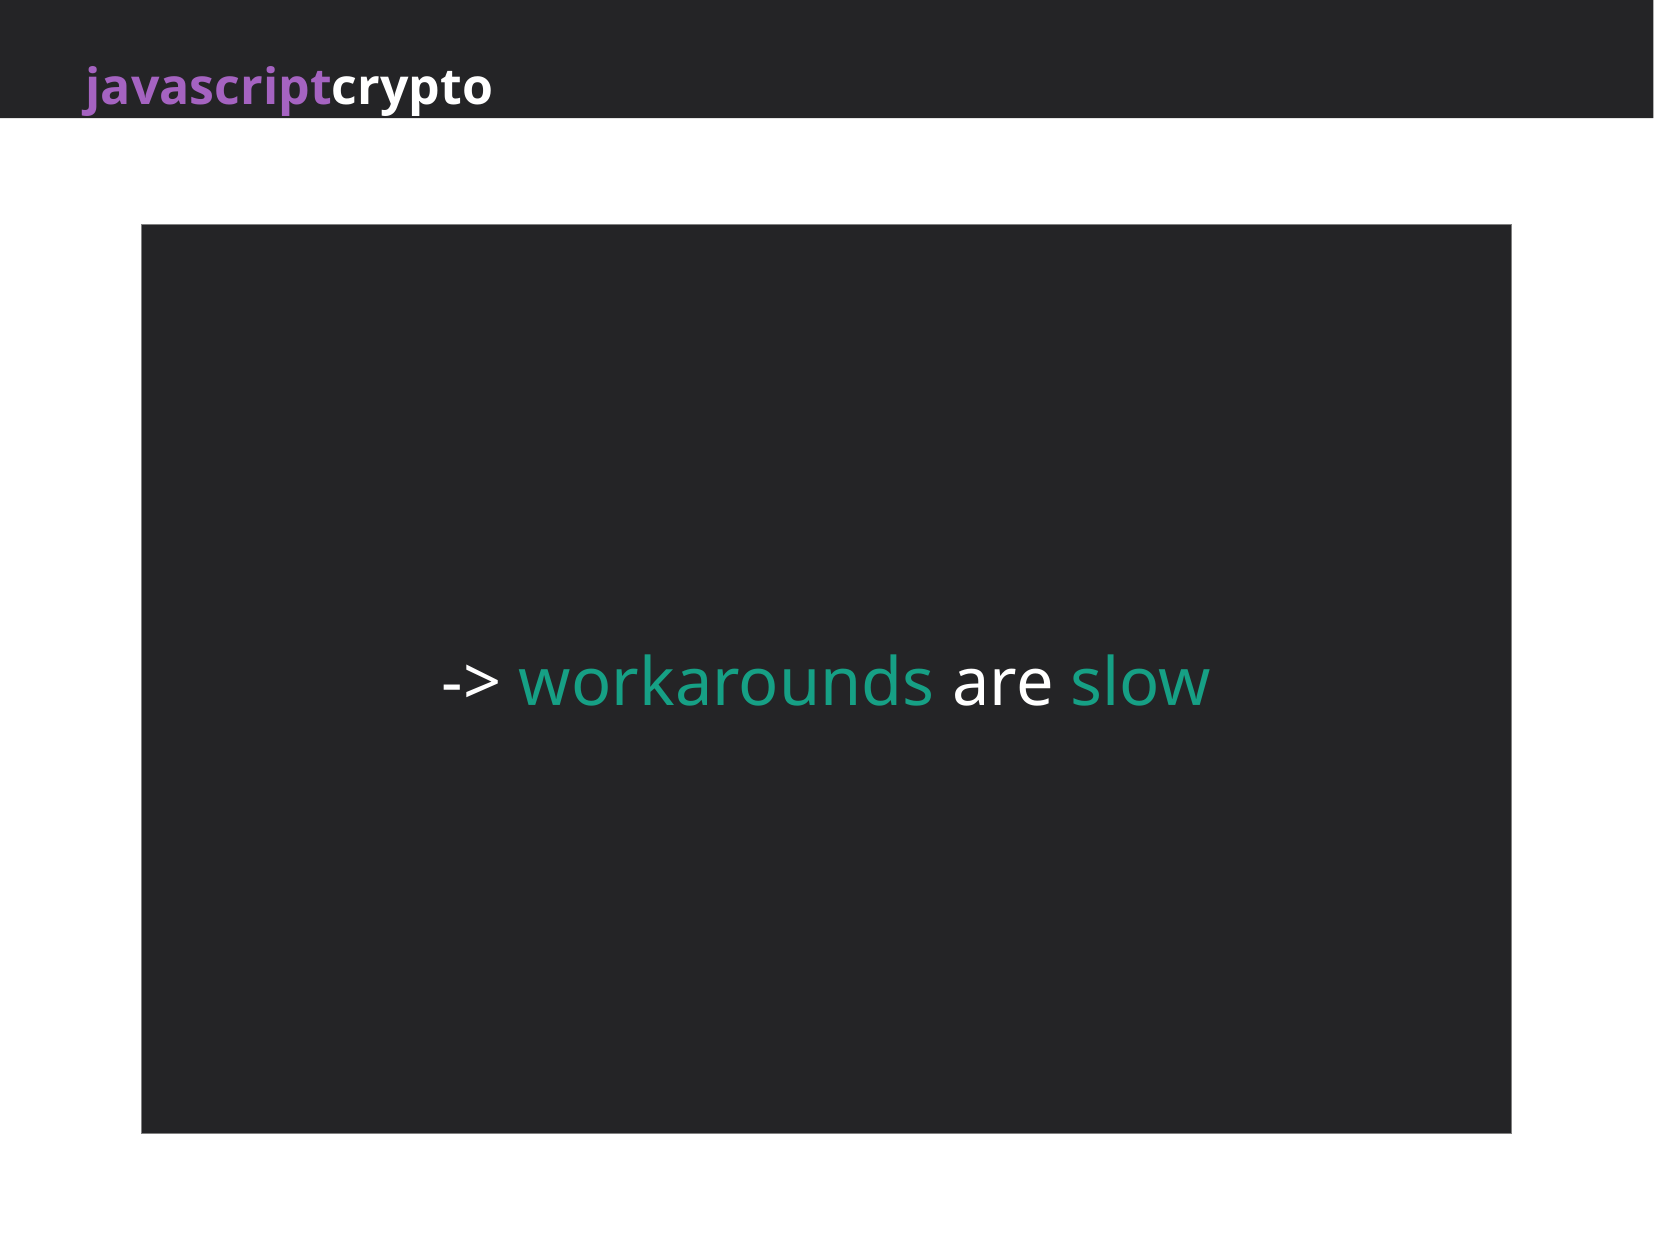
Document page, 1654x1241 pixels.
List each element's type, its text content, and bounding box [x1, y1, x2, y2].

text_box [165, 531, 1441, 1087]
text_box javascriptcrypto [70, 43, 544, 119]
text_box -> workarounds are slow [141, 224, 1512, 1134]
text_box [0, 0, 1654, 119]
